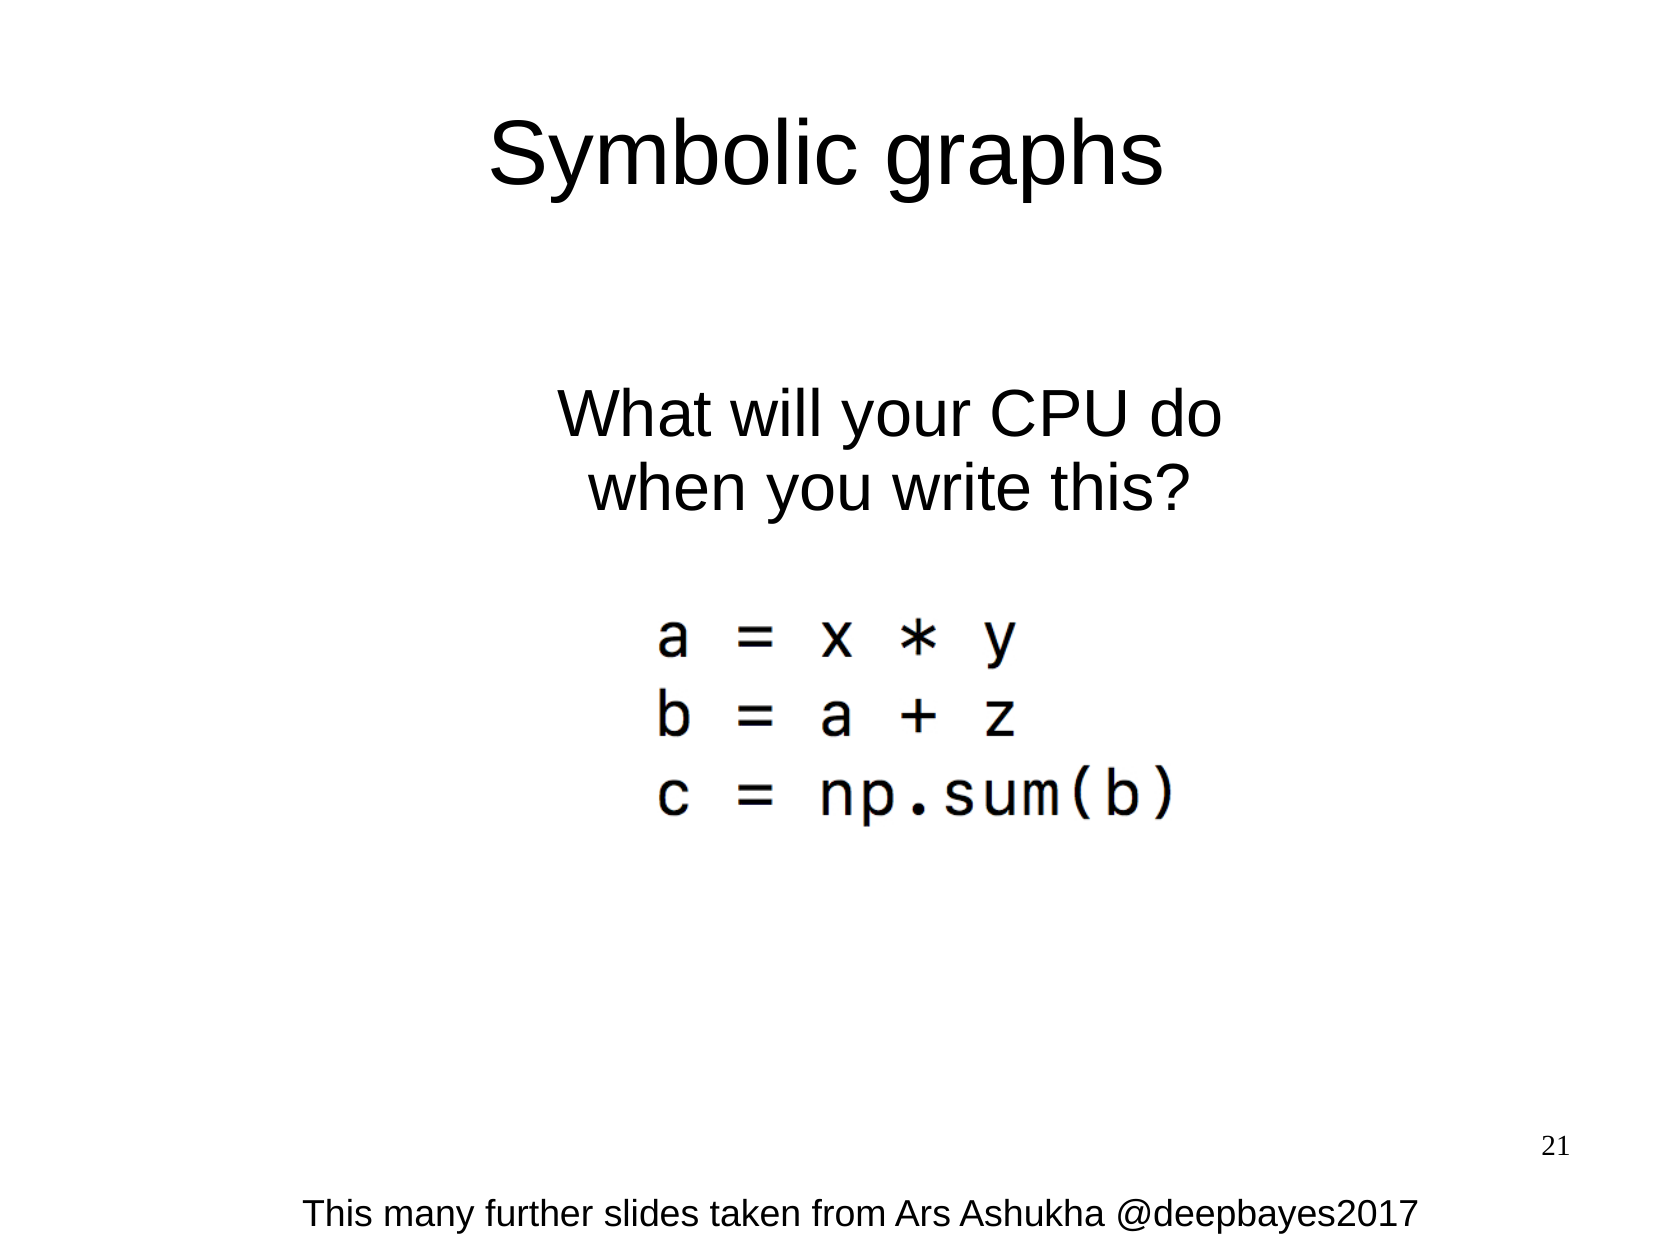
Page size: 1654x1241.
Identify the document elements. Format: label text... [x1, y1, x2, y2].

text_box This many further slides taken from Ars Ashukha @deepbayes2017 [287, 1184, 1435, 1241]
title Symbolic graphs [82, 49, 1571, 257]
text_box What will your CPU do when you write this? [118, 368, 1627, 533]
picture [648, 556, 1182, 856]
